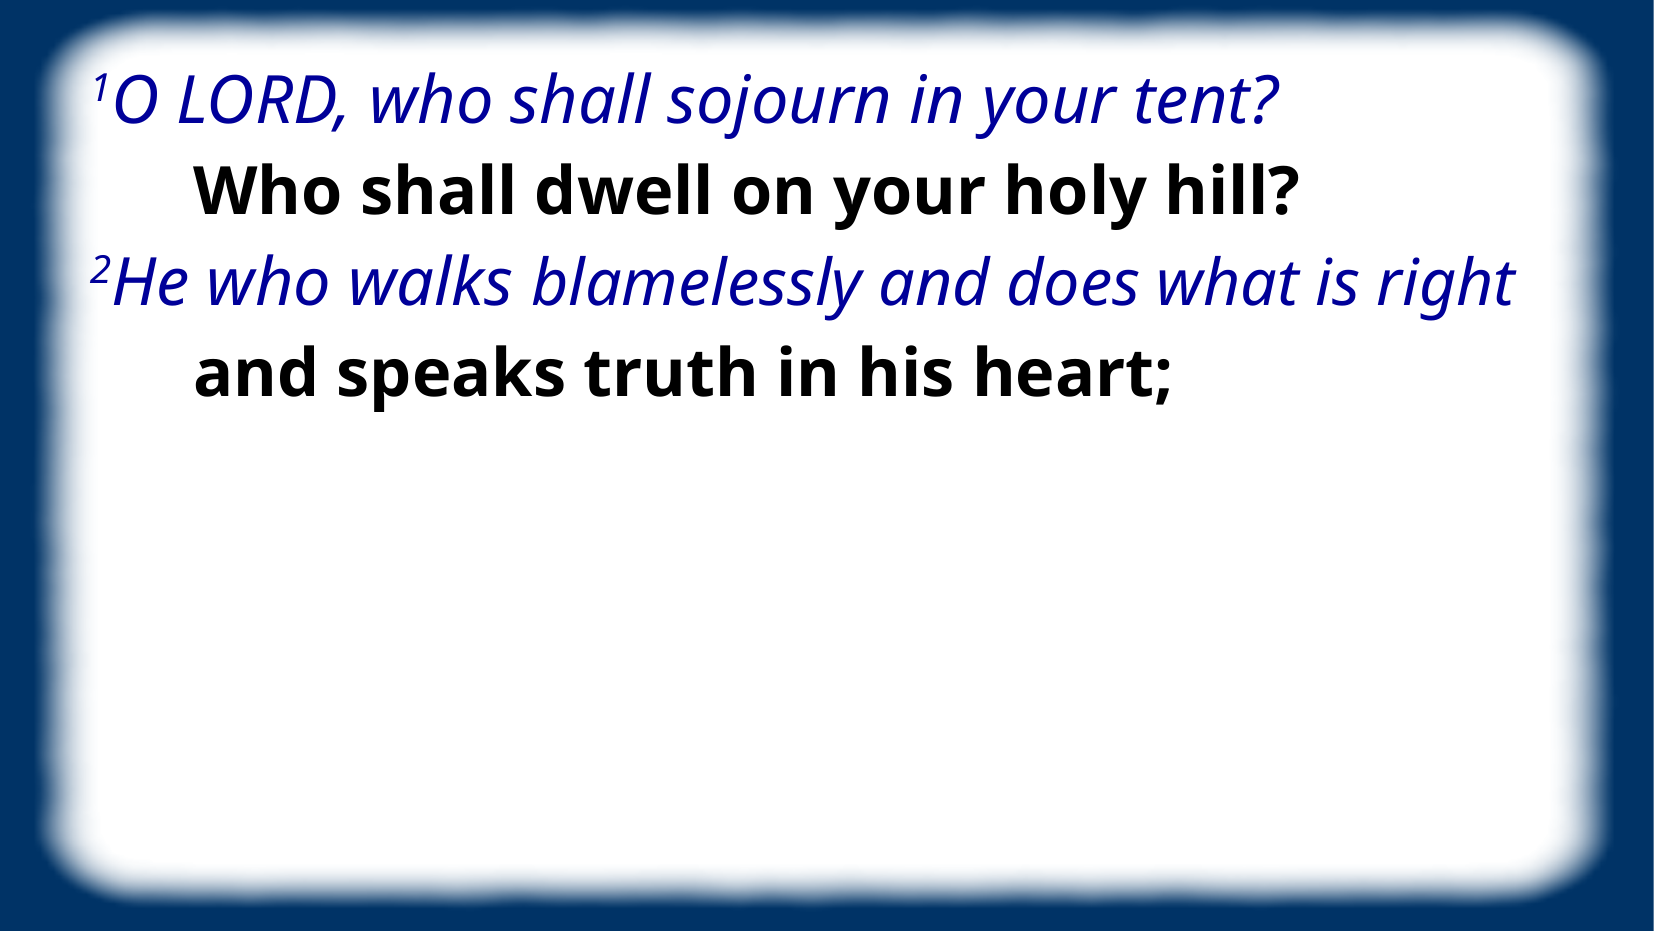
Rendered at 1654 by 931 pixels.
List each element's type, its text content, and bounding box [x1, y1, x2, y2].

text_box 1O LORD, who shall sojourn in your tent? Who shall dwell on your holy hill? 2He who walks blamelessly and does what is right and speaks truth in his heart; [75, 45, 1576, 415]
picture [0, 0, 1654, 931]
